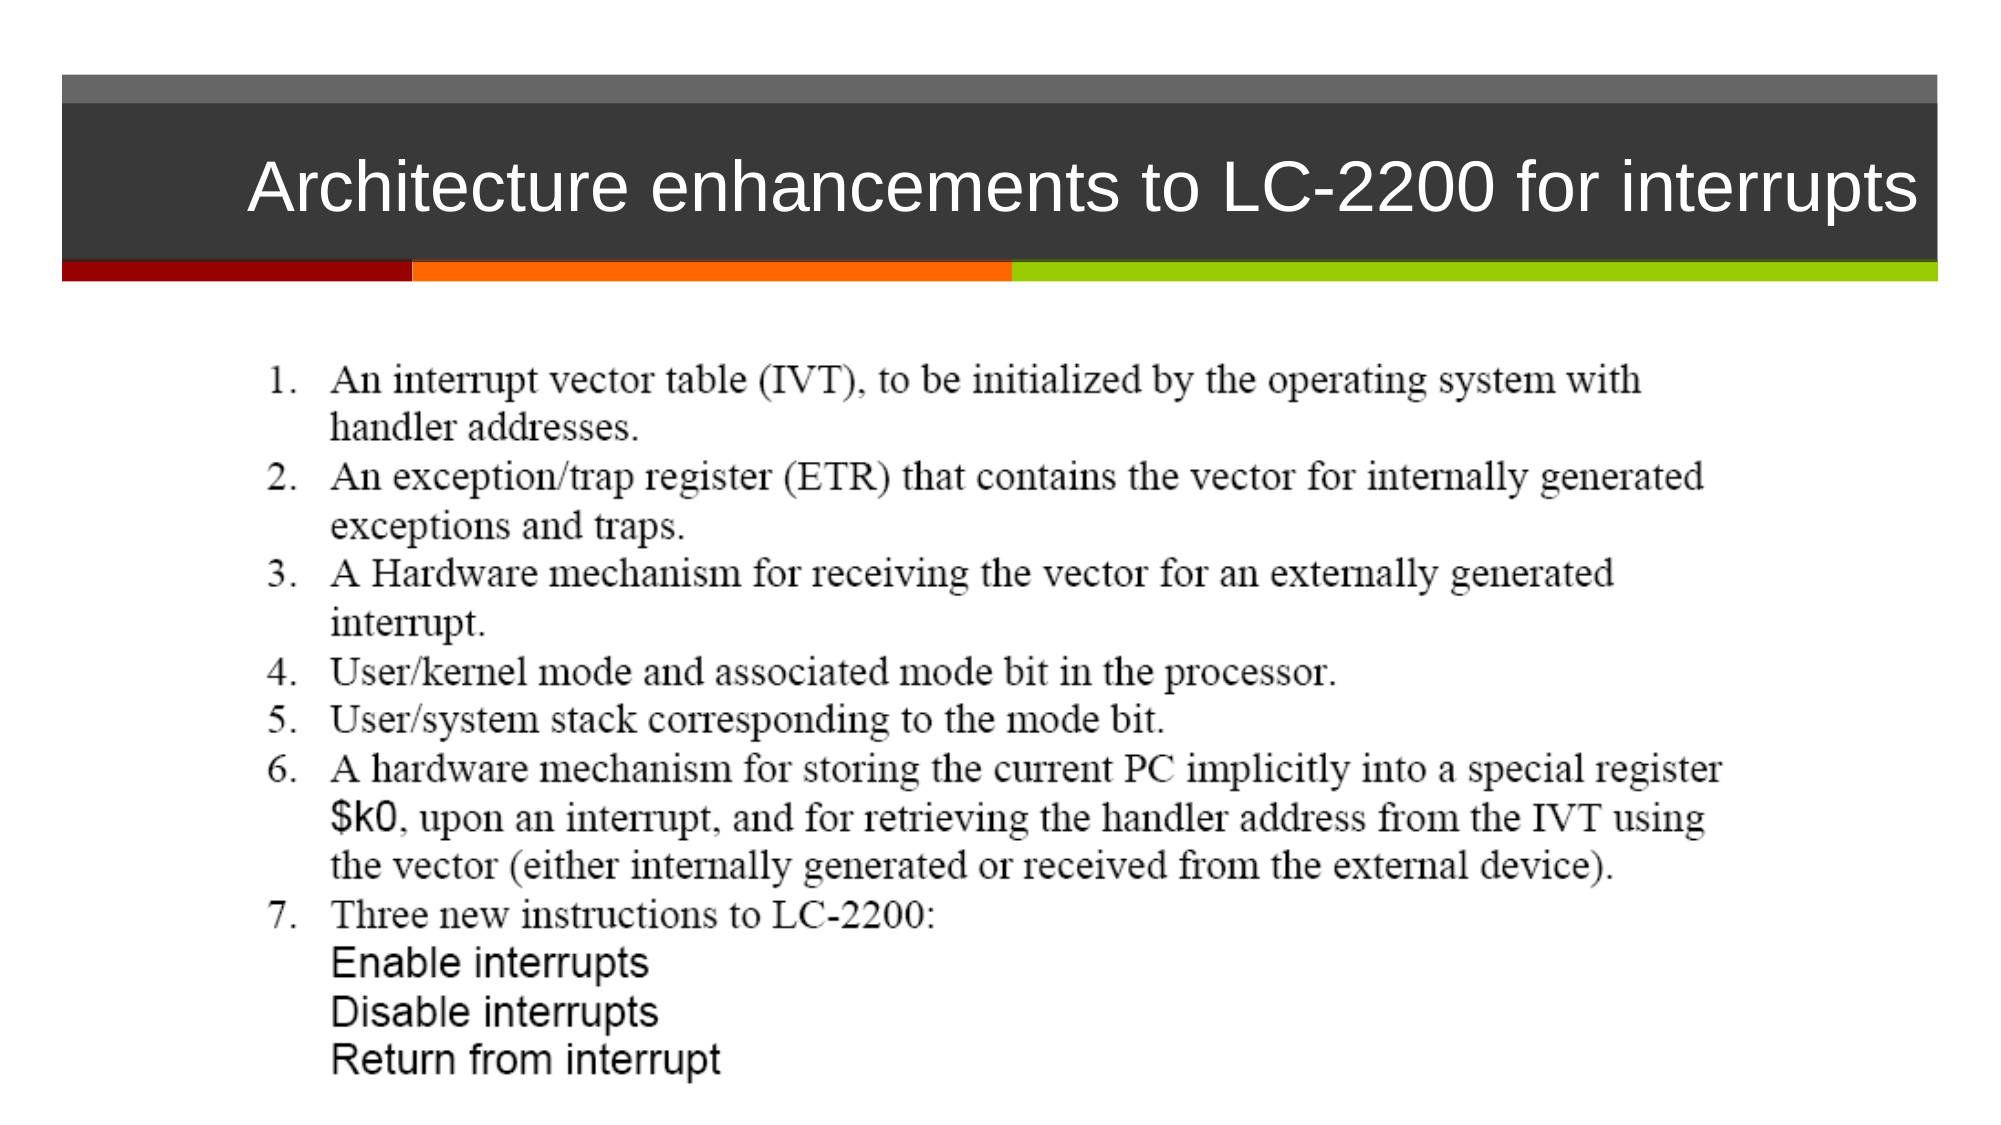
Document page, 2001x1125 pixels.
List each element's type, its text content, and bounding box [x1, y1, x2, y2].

title Architecture enhancements to LC-2200 for interrupts [62, 103, 1938, 263]
picture [262, 355, 1733, 1102]
